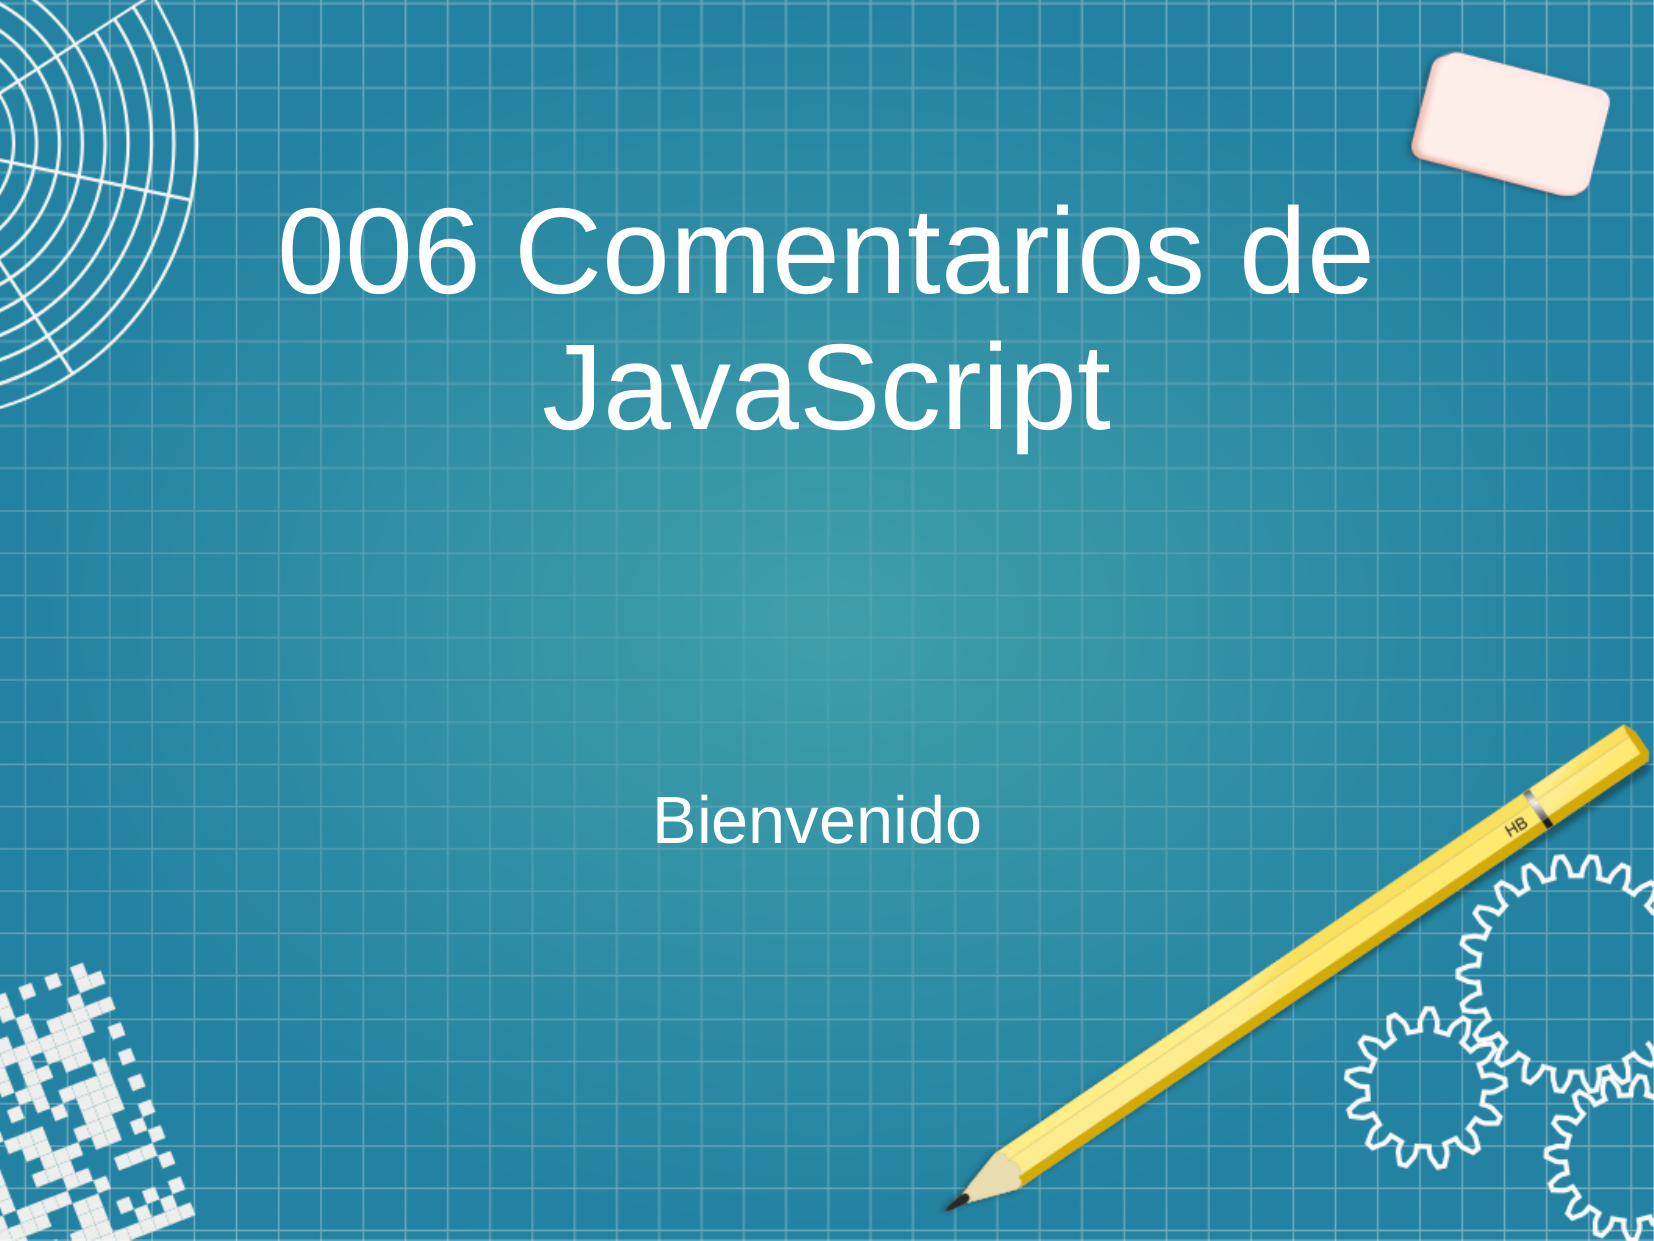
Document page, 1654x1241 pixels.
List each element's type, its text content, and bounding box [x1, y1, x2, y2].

title 006 Comentarios de JavaScript [82, 177, 1571, 461]
picture [0, 0, 1654, 1241]
subtitle Bienvenido [82, 519, 1571, 1123]
